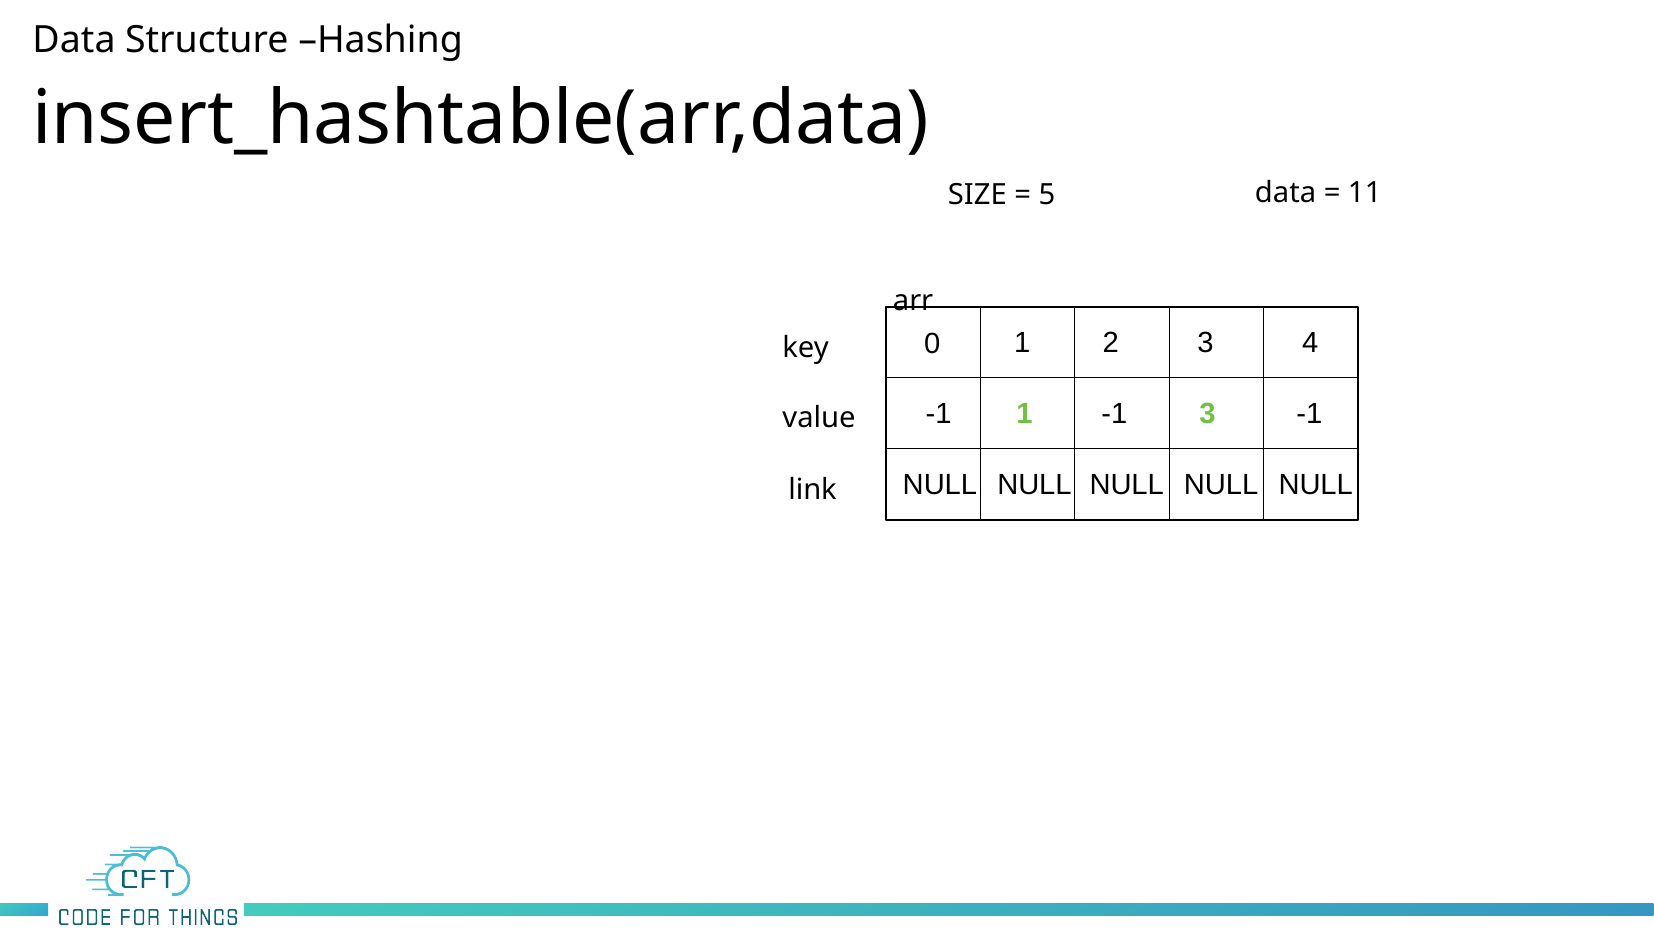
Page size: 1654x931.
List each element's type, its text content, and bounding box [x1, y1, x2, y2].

text_box [1264, 509, 1359, 520]
text_box value [767, 389, 898, 473]
text_box data = 11 [1240, 163, 1418, 213]
text_box [1264, 378, 1359, 448]
text_box [981, 378, 1074, 448]
text_box [981, 508, 1074, 520]
text_box [898, 449, 980, 460]
text_box SIZE = 5 [933, 165, 1111, 215]
text_box 1 [1001, 389, 1058, 438]
text_box [1264, 307, 1359, 377]
text_box [1075, 508, 1169, 520]
text_box -1 [1086, 389, 1143, 438]
text_box [1170, 378, 1263, 448]
text_box [1170, 508, 1263, 520]
text_box NULL [1263, 460, 1368, 509]
text_box NULL [982, 460, 1074, 508]
text_box [1075, 449, 1169, 460]
text_box -1 [910, 389, 967, 438]
picture [59, 846, 237, 925]
text_box [1075, 307, 1169, 377]
title Data Structure –Hashing insert_hashtable(arr,data) [32, 12, 1184, 166]
text_box NULL [887, 460, 993, 509]
text_box key [767, 318, 910, 403]
text_box [1075, 378, 1169, 448]
text_box [898, 378, 980, 448]
text_box NULL [1169, 460, 1263, 508]
text_box arr [878, 272, 1056, 322]
text_box 4 [1287, 318, 1334, 367]
text_box [1170, 307, 1263, 377]
text_box [1170, 449, 1263, 460]
text_box [1264, 449, 1359, 460]
text_box [981, 449, 1074, 460]
text_box 3 [1182, 318, 1229, 367]
text_box [981, 307, 1074, 377]
text_box [885, 473, 980, 520]
text_box 2 [1087, 318, 1134, 367]
text_box 0 [909, 319, 956, 368]
text_box 3 [1184, 389, 1241, 438]
text_box 1 [999, 318, 1046, 367]
text_box NULL [1074, 460, 1169, 508]
text_box -1 [1281, 389, 1338, 438]
text_box link [773, 460, 863, 510]
text_box [910, 322, 980, 377]
